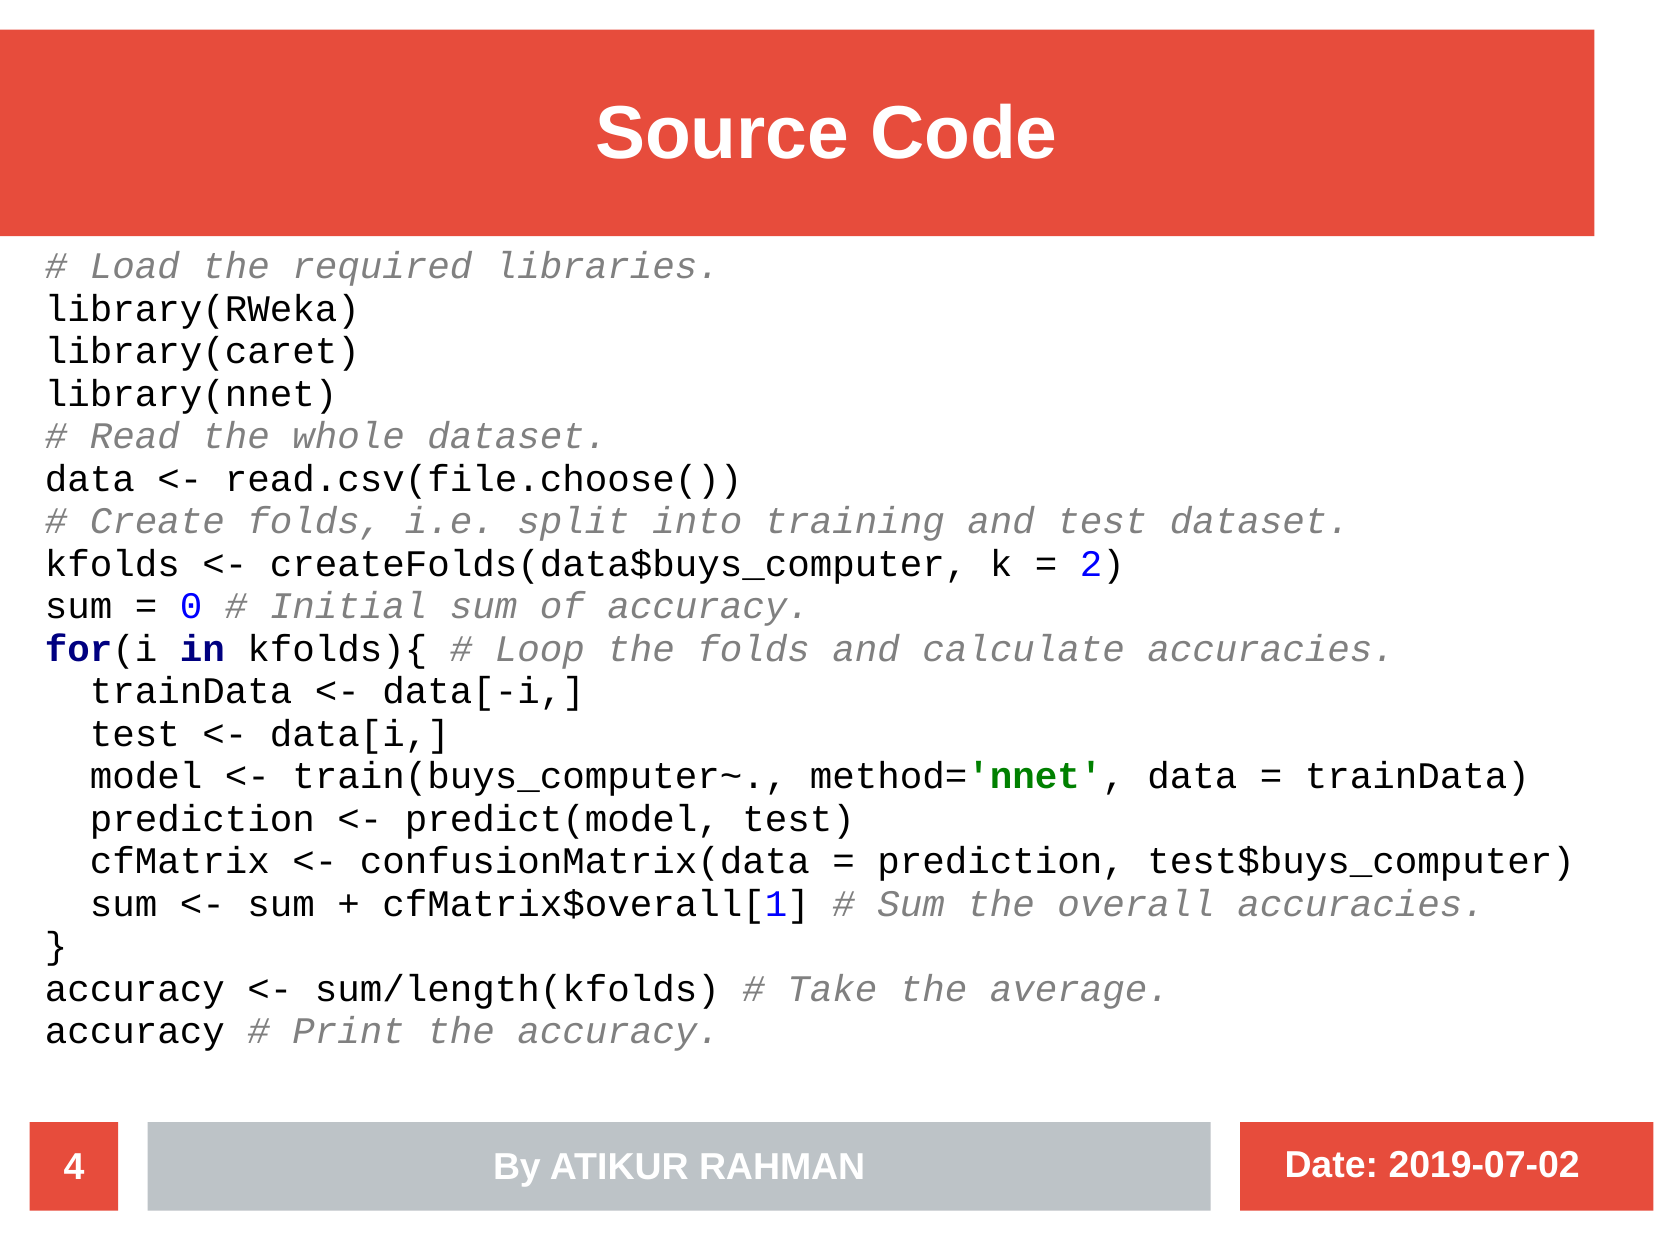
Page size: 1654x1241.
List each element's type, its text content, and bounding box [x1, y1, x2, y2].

text_box # Load the required libraries. library(RWeka) library(caret) library(nnet) # Read the whole dataset. data <- read.csv(file.choose()) # Create folds, i.e. split into training and test dataset. kfolds <- createFolds(data$buys_computer, k = 2) sum = 0 # Initial sum of accuracy. for(i in kfolds){ # Loop the folds and calculate accuracies. trainData <- data[-i,] test <- data[i,] model <- train(buys_computer~., method='nnet', data = trainData) prediction <- predict(model, test) cfMatrix <- confusionMatrix(data = prediction, test$buys_computer) sum <- sum + cfMatrix$overall[1] # Sum the overall accuracies. } accuracy <- sum/length(kfolds) # Take the average. accuracy # Print the accuracy. [30, 240, 1635, 1107]
title Source Code [266, 59, 1388, 207]
